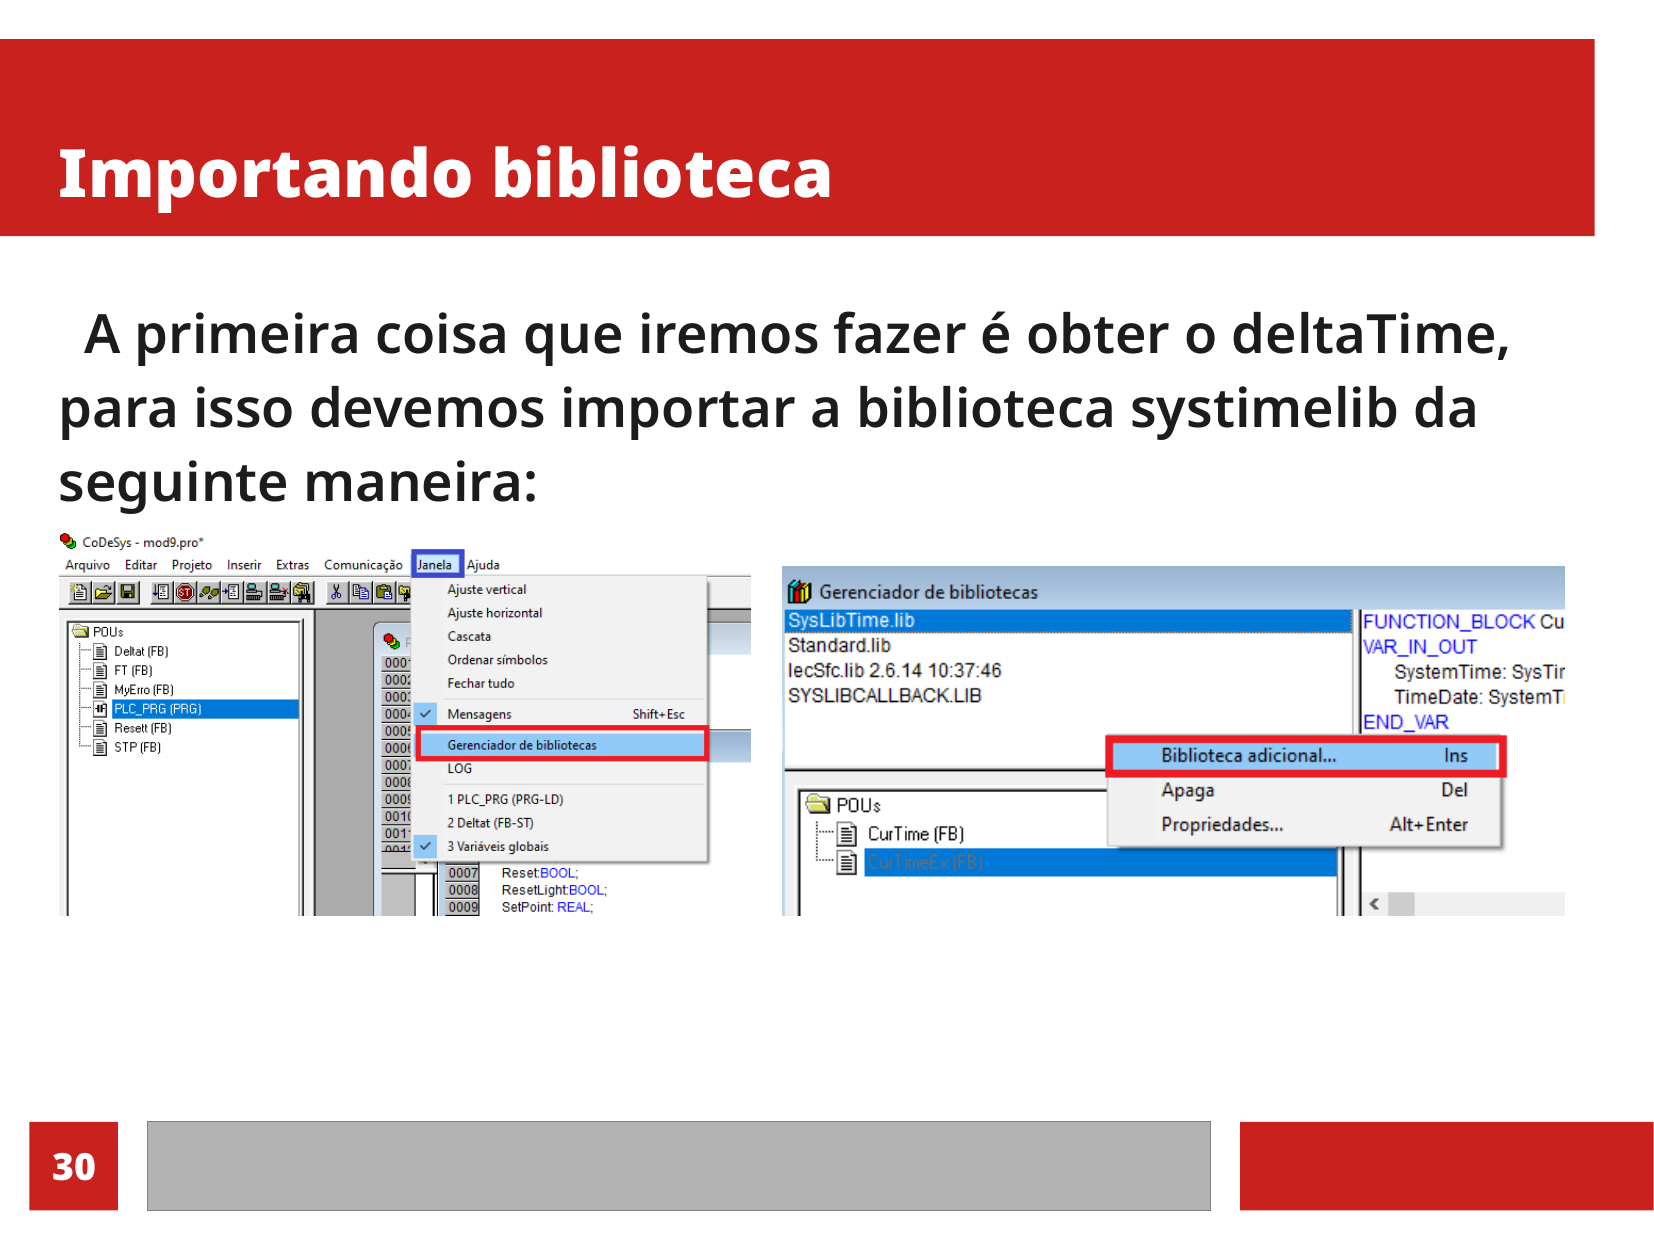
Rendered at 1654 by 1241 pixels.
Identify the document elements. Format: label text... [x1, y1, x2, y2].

list A primeira coisa que iremos fazer é obter o deltaTime, para isso devemos importar a biblioteca systimelib da seguinte maneira: [59, 295, 1595, 1063]
title Importando biblioteca [58, 58, 1595, 217]
picture [59, 531, 751, 916]
picture [782, 566, 1565, 916]
